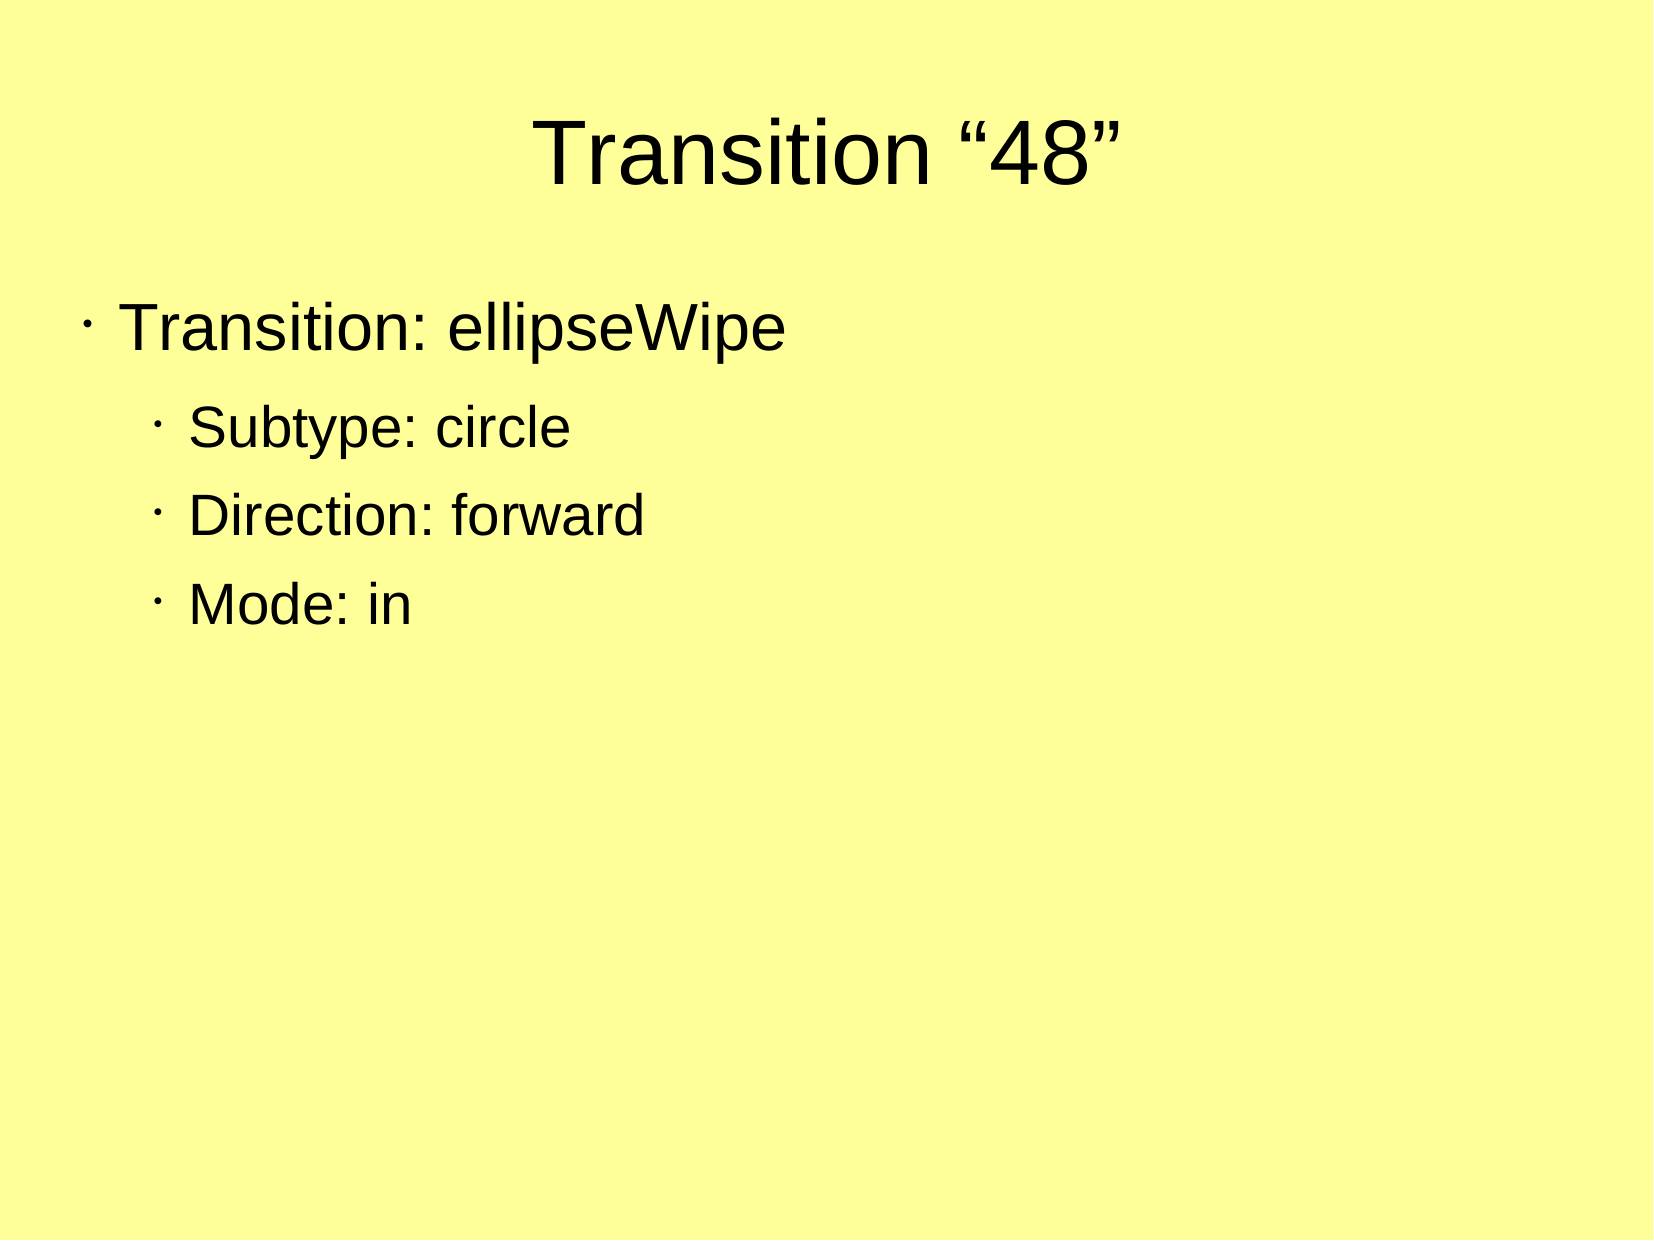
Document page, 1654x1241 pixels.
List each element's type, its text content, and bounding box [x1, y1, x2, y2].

title Transition “48” [82, 49, 1571, 257]
list Transition: ellipseWipe Subtype: circle Direction: forward Mode: in [82, 290, 1571, 1080]
